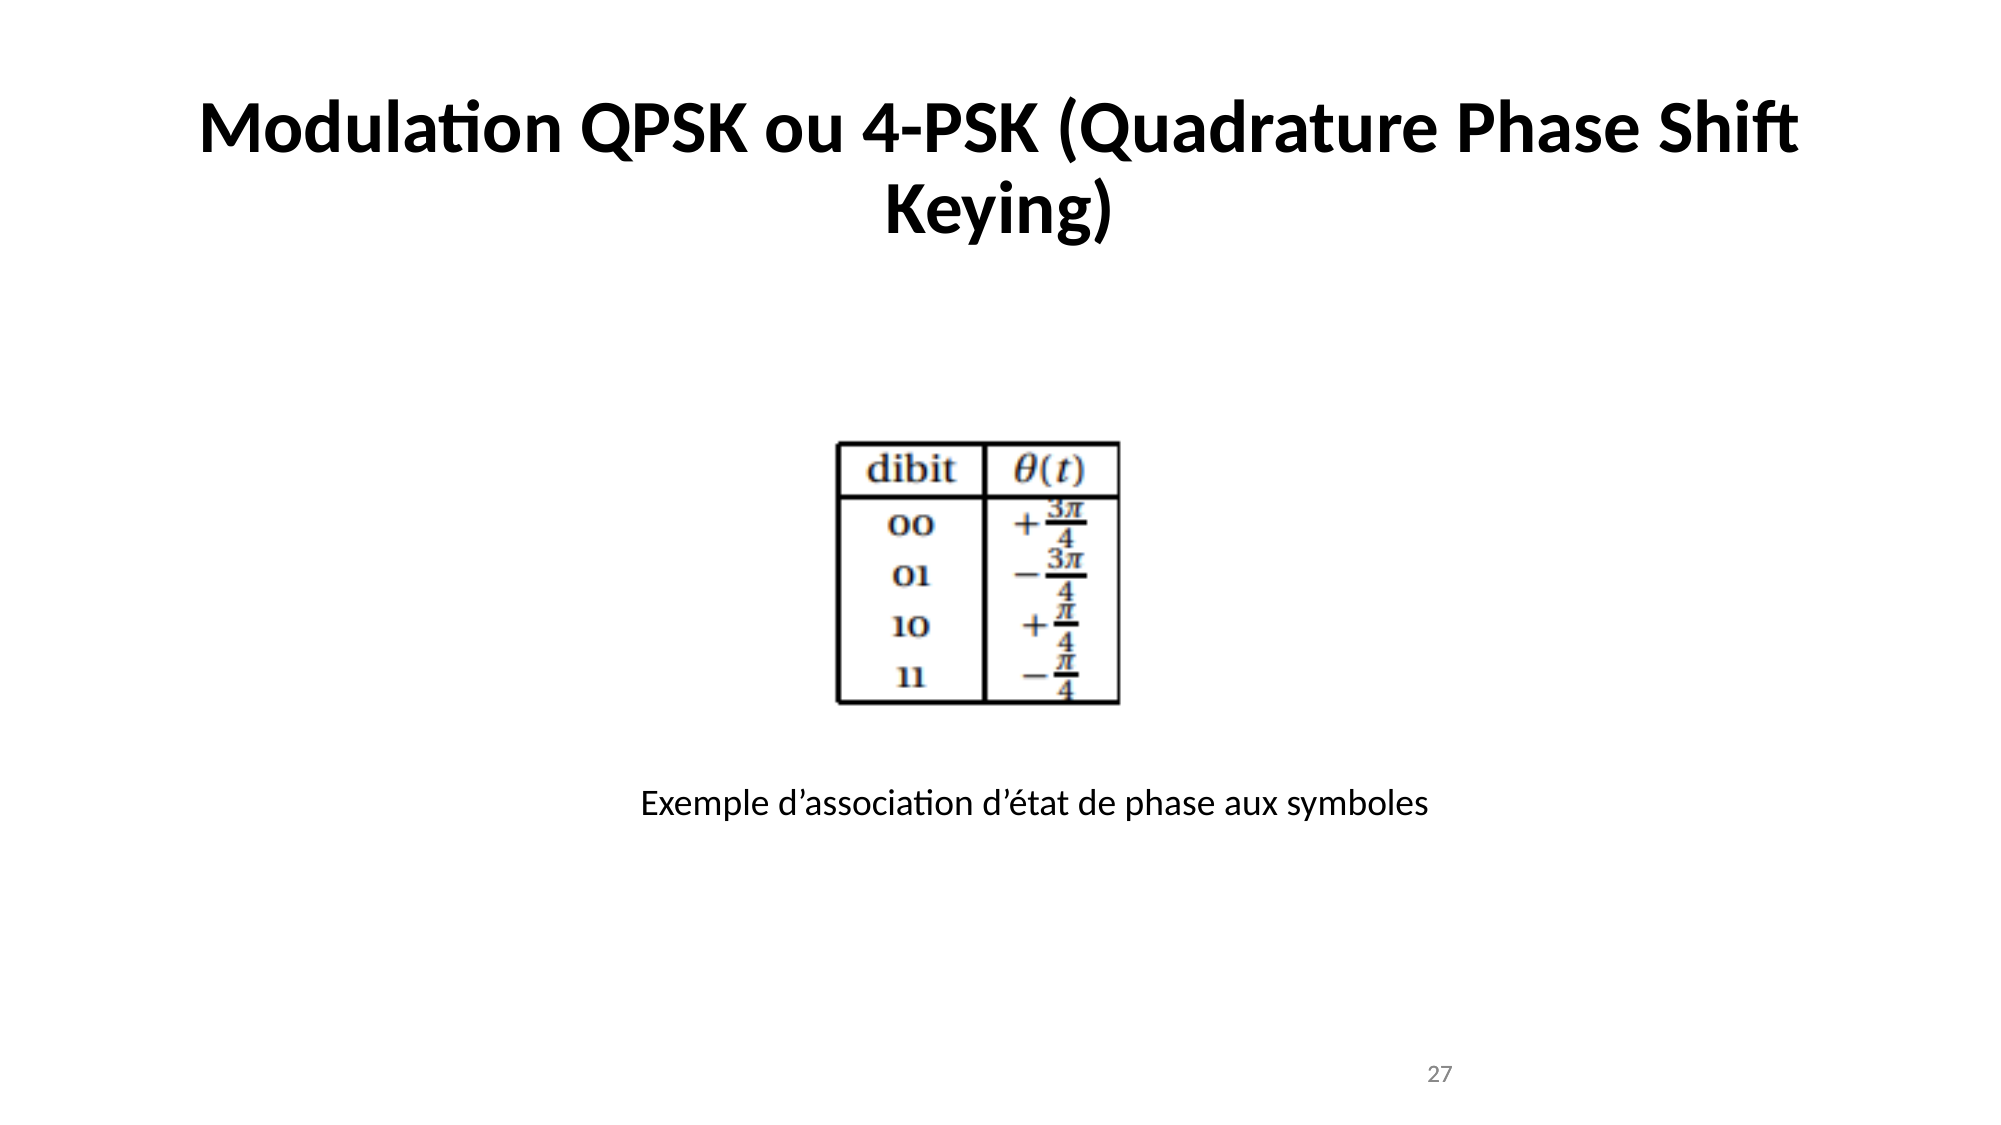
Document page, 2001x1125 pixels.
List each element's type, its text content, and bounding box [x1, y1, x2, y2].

text_box [1412, 1042, 1863, 1103]
title Modulation QPSK ou 4-PSK (Quadrature Phase Shift Keying) [137, 59, 1863, 278]
picture [784, 399, 1295, 726]
text_box Exemple d’association d’état de phase aux symboles [625, 770, 1454, 832]
